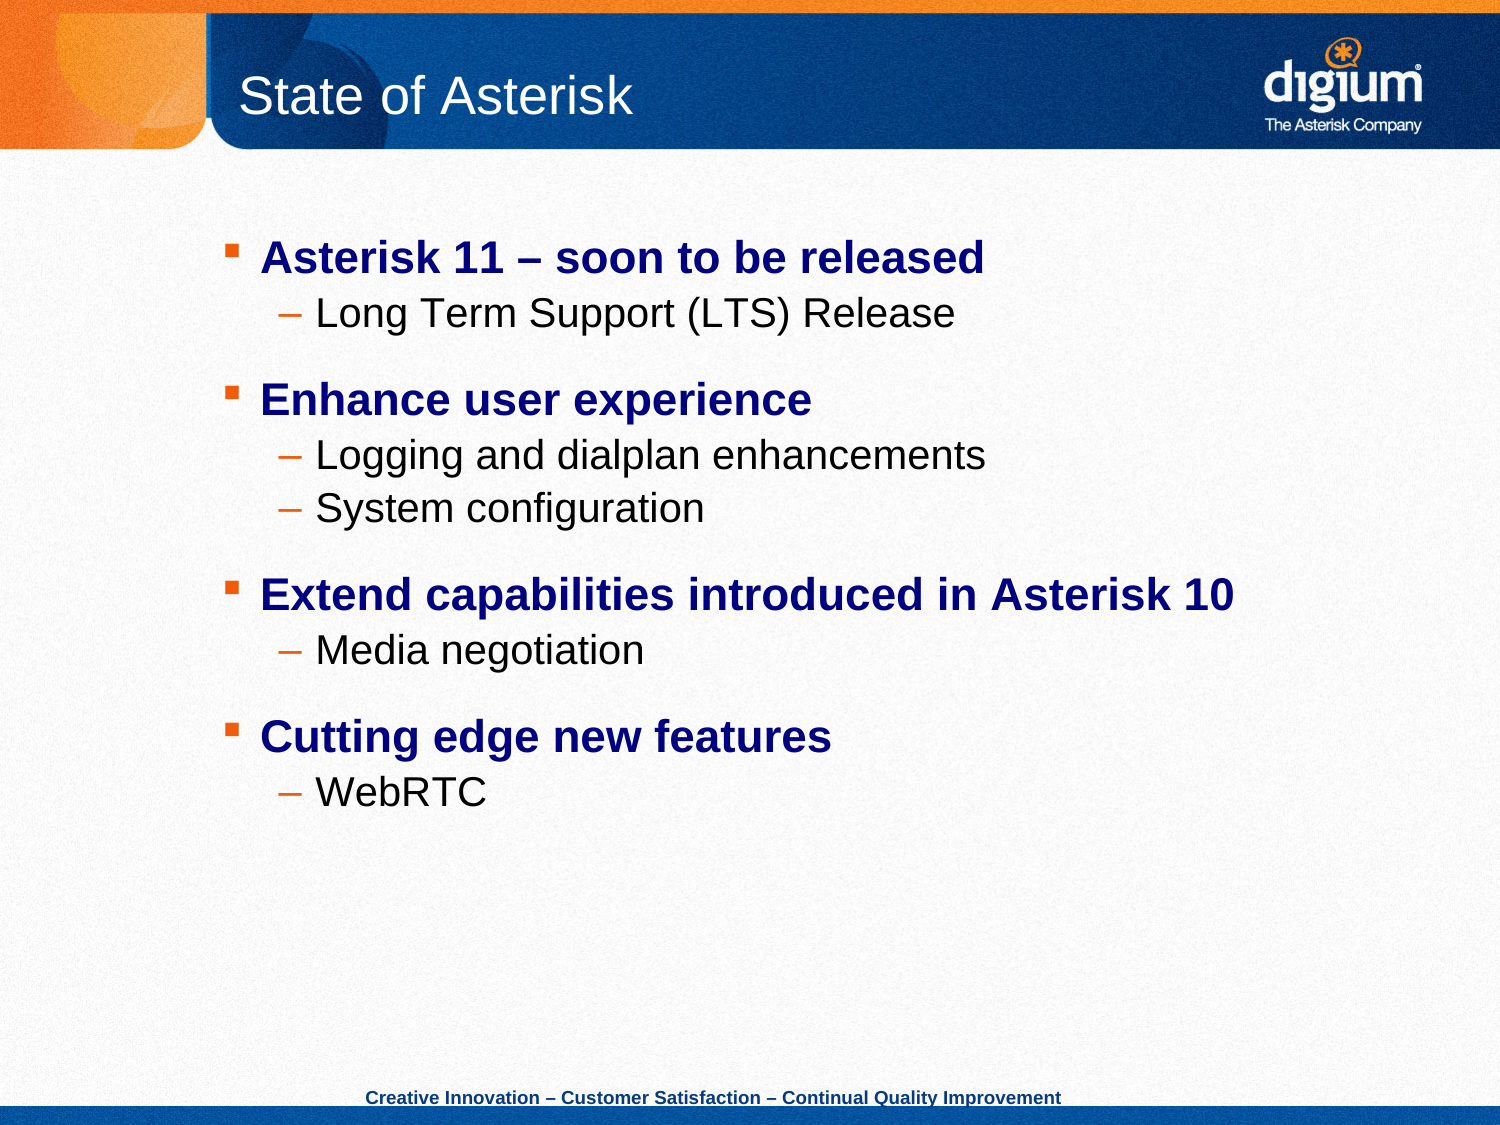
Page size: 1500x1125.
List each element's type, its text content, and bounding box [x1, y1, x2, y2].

list Asterisk 11 – soon to be released Long Term Support (LTS) Release Enhance user experience Logging and dialplan enhancements System configuration Extend capabilities introduced in Asterisk 10 Media negotiation Cutting edge new features WebRTC [206, 224, 1351, 967]
picture [0, 0, 1500, 1125]
title State of Asterisk [238, 27, 1243, 127]
